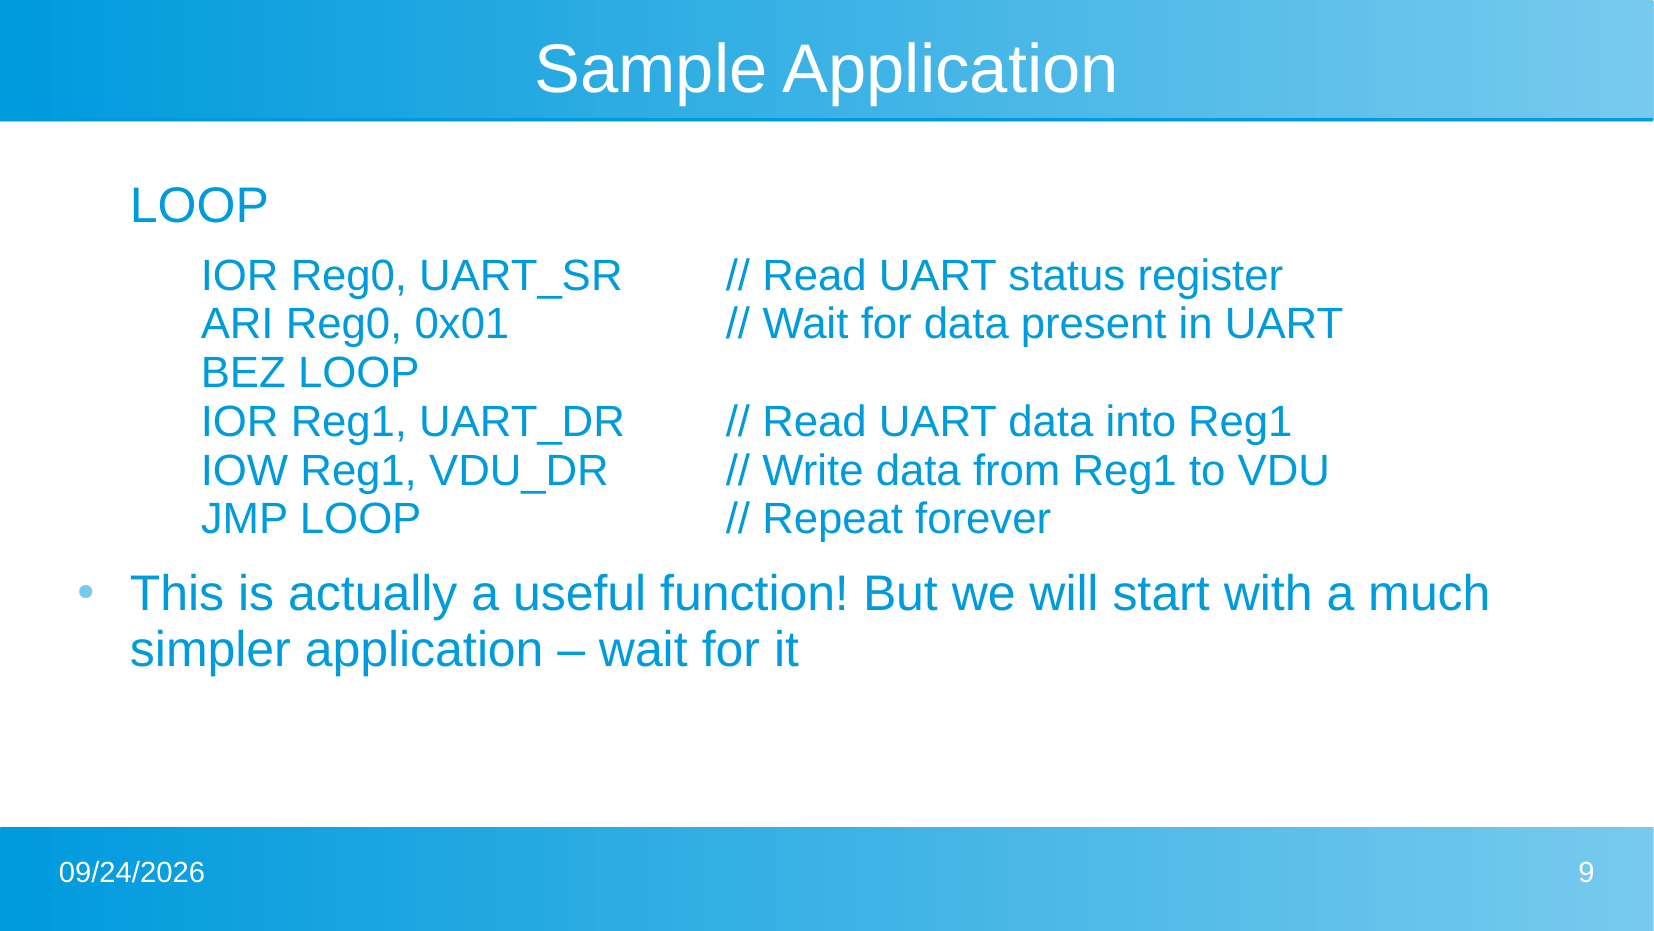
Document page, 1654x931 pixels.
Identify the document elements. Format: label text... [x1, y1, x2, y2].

title Sample Application [59, 29, 1595, 108]
list LOOP IOR Reg0, UART_SR // Read UART status register ARI Reg0, 0x01 // Wait for data present in UART BEZ LOOP IOR Reg1, UART_DR // Read UART data into Reg1 IOW Reg1, VDU_DR // Write data from Reg1 to VDU JMP LOOP // Repeat forever This is actually a useful function! But we will start with a much simpler application – wait for it [59, 177, 1595, 768]
